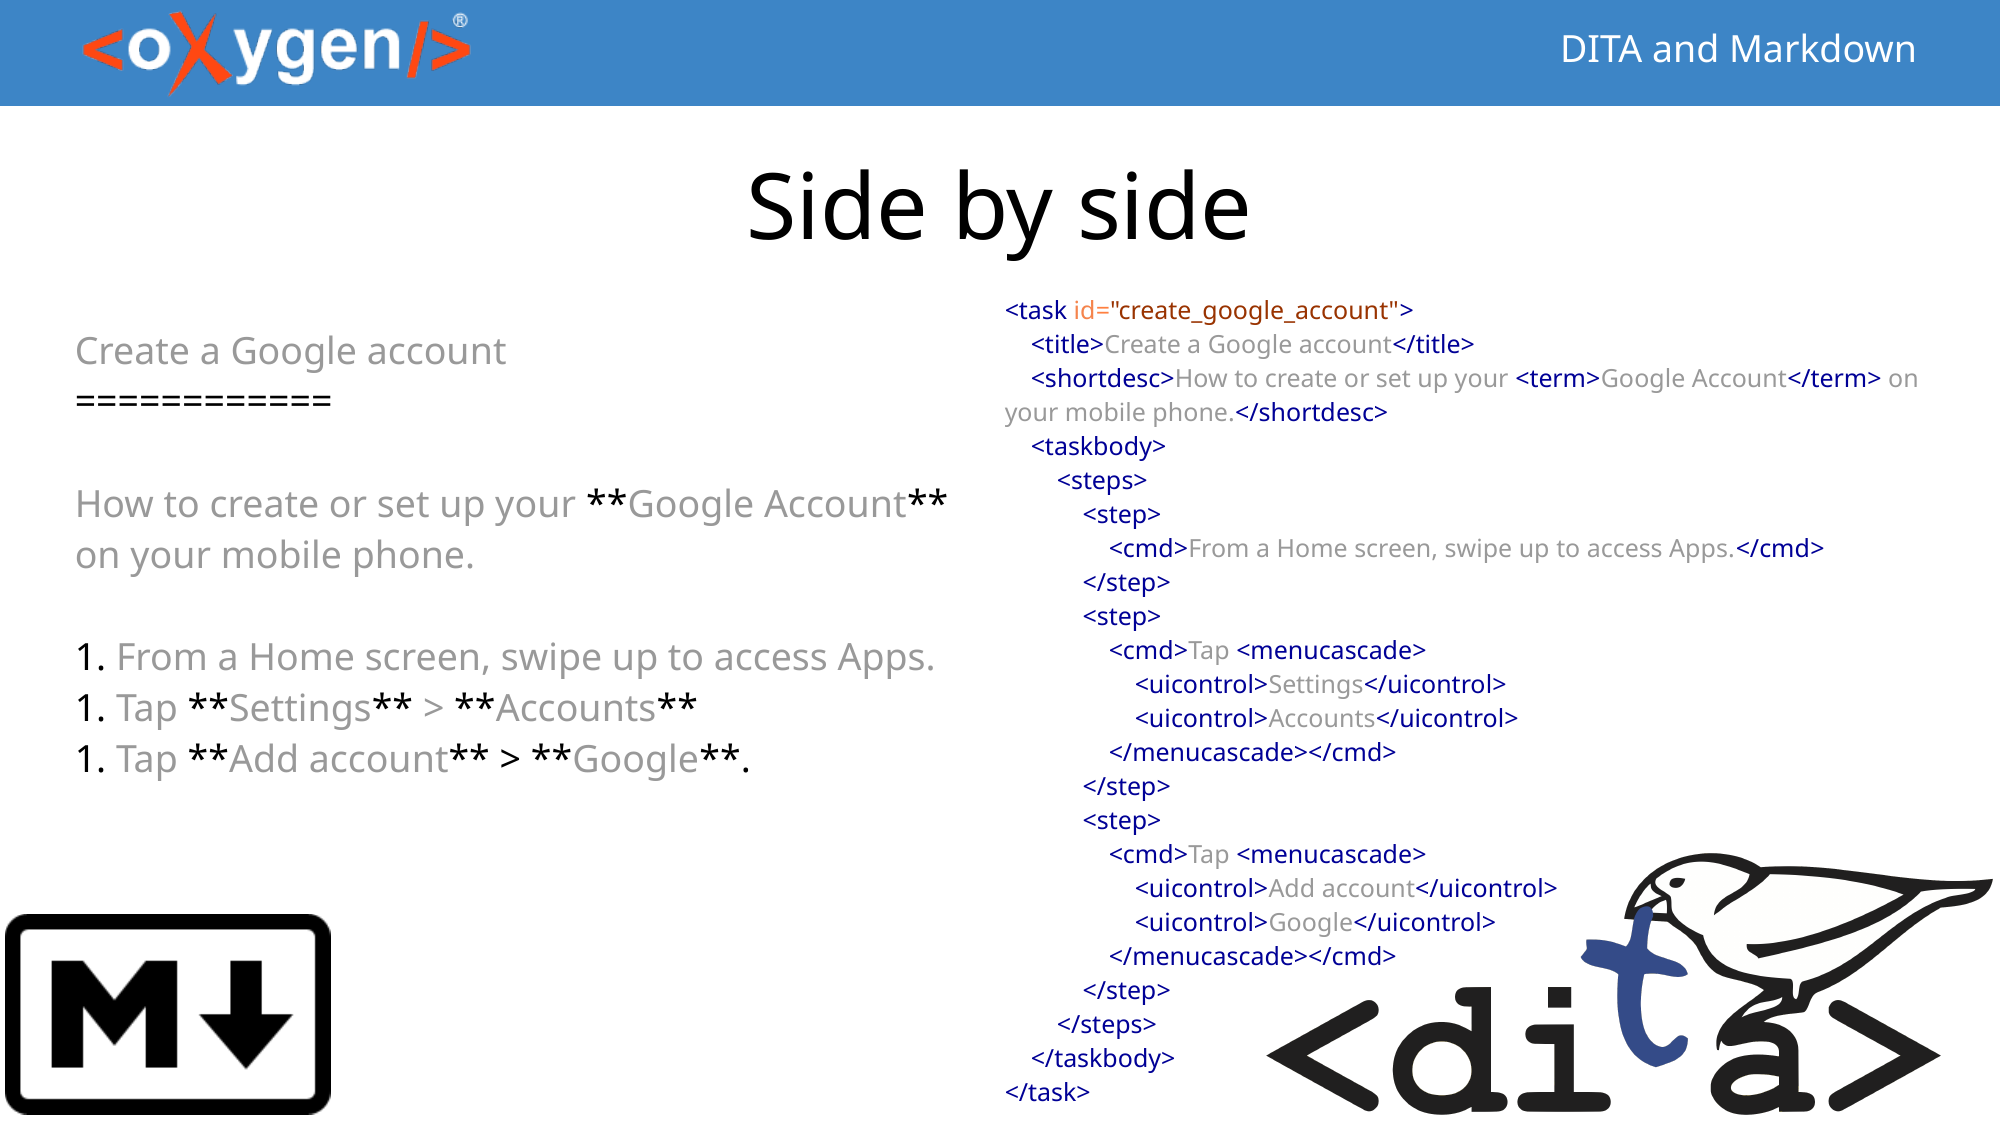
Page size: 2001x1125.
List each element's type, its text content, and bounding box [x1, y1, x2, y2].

text_box <task id="create_google_account"> <title>Create a Google account</title> <shortdesc>How to create or set up your <term>Google Account</term> on your mobile phone.</shortdesc> <taskbody> <steps> <step> <cmd>From a Home screen, swipe up to access Apps.</cmd> </step> <step> <cmd>Tap <menucascade> <uicontrol>Settings</uicontrol> <uicontrol>Accounts</uicontrol> </menucascade></cmd> </step> <step> <cmd>Tap <menucascade> <uicontrol>Add account</uicontrol> <uicontrol>Google</uicontrol> </menucascade></cmd> </step> </steps> </taskbody> </task> [990, 285, 1981, 1125]
title Side by side [99, 109, 1900, 298]
text_box Create a Google account ============ How to create or set up your **Google Account** on your mobile phone. 1. From a Home screen, swipe up to access Apps. 1. Tap **Settings** > **Accounts** 1. Tap **Add account** > **Google**. [60, 316, 990, 796]
picture [1266, 853, 1993, 1115]
picture [5, 914, 331, 1115]
picture [75, 0, 488, 106]
